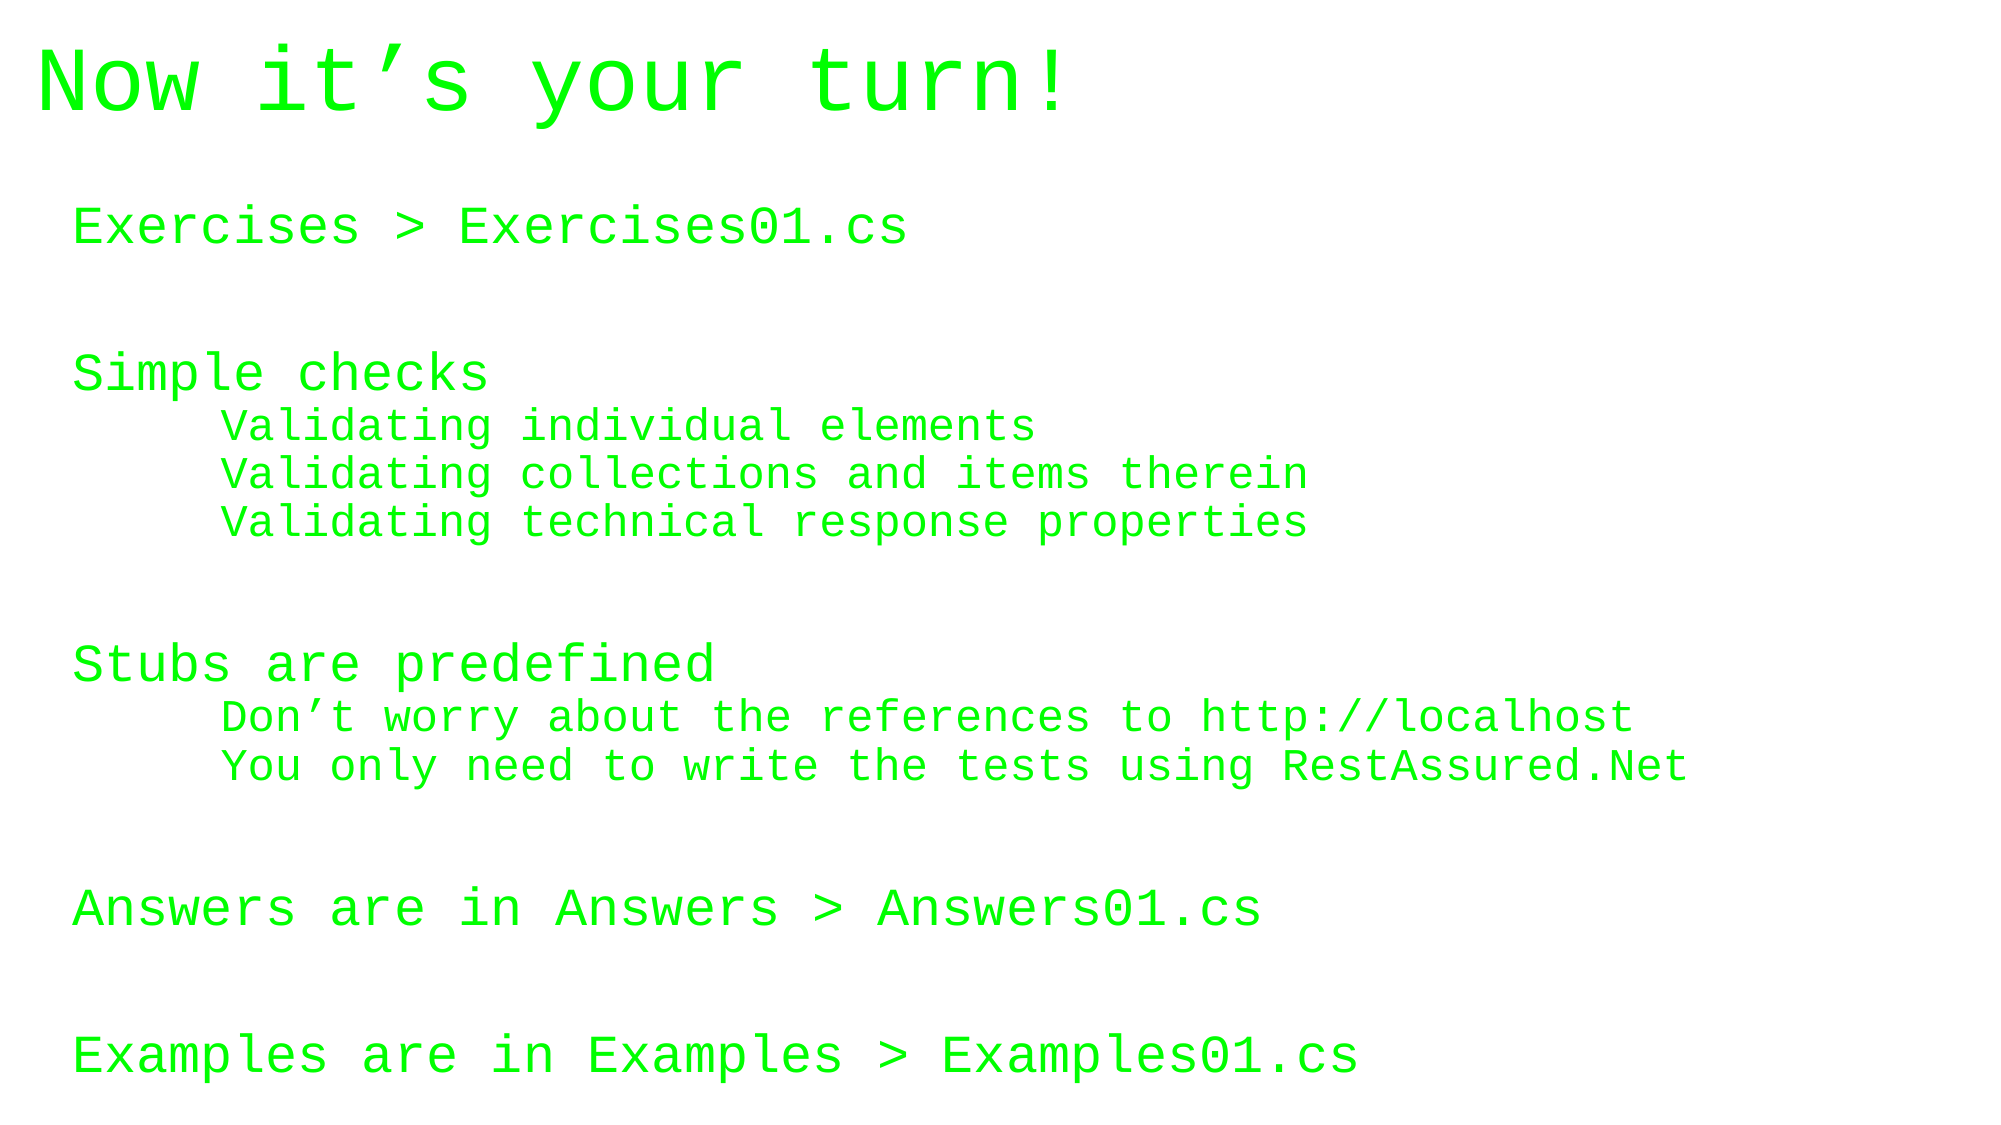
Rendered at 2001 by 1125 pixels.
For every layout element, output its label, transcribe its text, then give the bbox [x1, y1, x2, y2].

list Exercises > Exercises01.cs Simple checks Validating individual elements Validating collections and items therein Validating technical response properties Stubs are predefined Don’t worry about the references to http://localhost You only need to write the tests using RestAssured.Net Answers are in Answers > Answers01.cs Examples are in Examples > Examples01.cs [20, 200, 1990, 1099]
title Now it’s your turn! [20, 0, 1746, 162]
